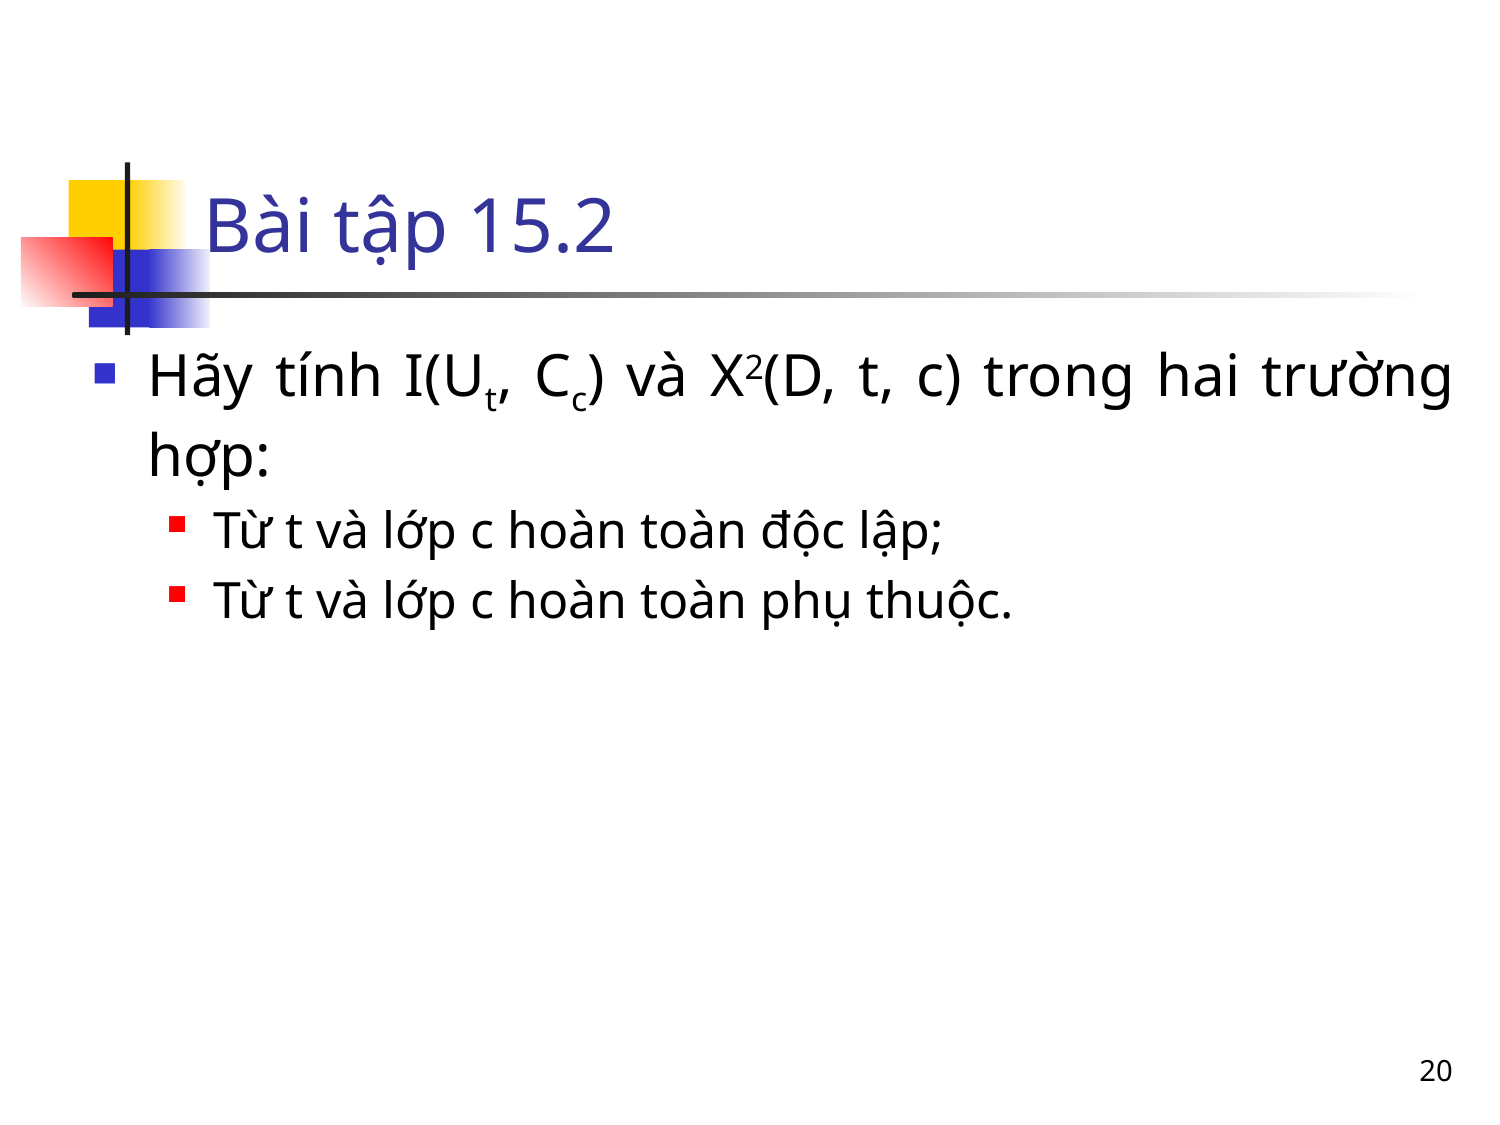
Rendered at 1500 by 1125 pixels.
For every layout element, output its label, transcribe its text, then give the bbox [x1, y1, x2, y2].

slide_number <number> [1155, 1024, 1468, 1100]
title Bài tập 15.2 [188, 35, 1468, 275]
list Hãy tính I(Ut, Cc) và X2(D, t, c) trong hai trường hợp: Từ t và lớp c hoàn toàn độc lập; Từ t và lớp c hoàn toàn phụ thuộc. [76, 331, 1469, 657]
